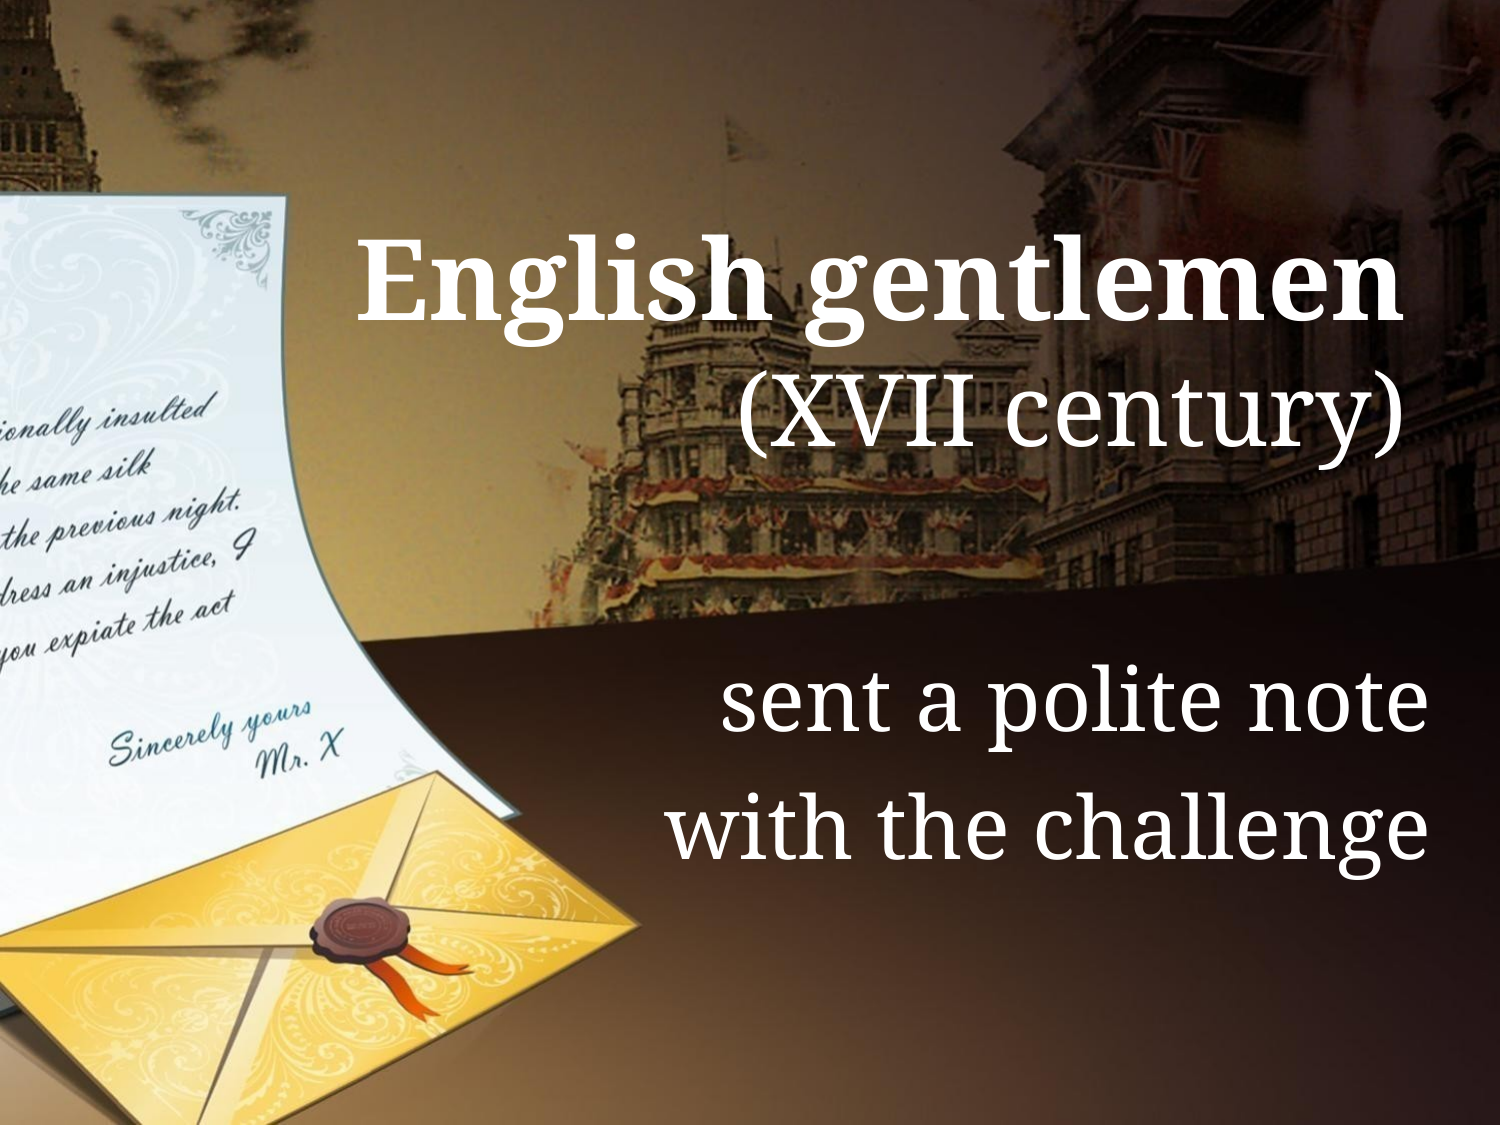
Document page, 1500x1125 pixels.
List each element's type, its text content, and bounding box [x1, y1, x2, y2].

list sent a polite note with the challenge [643, 637, 1447, 1035]
title English gentlemen (XVII century) [289, 195, 1423, 479]
picture [0, 0, 1500, 1125]
